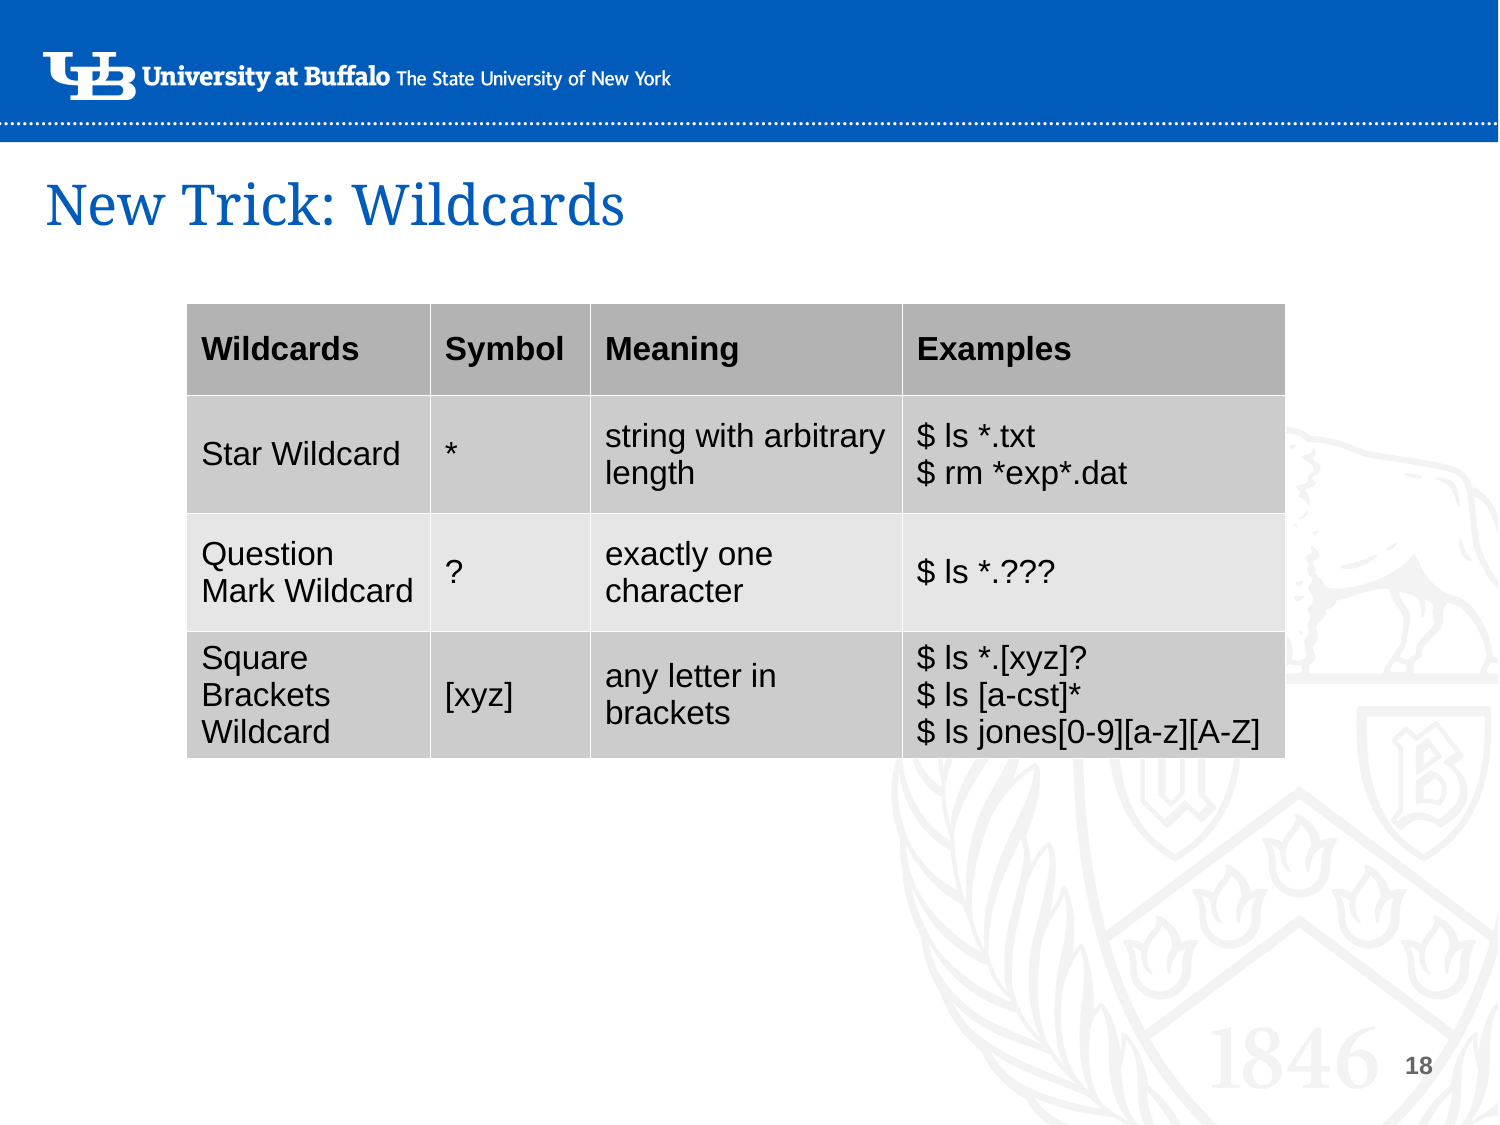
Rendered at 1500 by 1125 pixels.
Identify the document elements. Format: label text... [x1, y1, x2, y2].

table_cell $ ls *.??? [903, 514, 1285, 631]
table_header Examples [903, 304, 1285, 395]
table_cell ? [431, 514, 590, 631]
table_cell Star Wildcard [187, 396, 430, 513]
table_header Meaning [591, 304, 902, 395]
picture [0, 0, 1499, 1125]
table_header Symbol [431, 304, 590, 395]
table_cell $ ls *.txt $ rm *exp*.dat [903, 396, 1285, 513]
table_cell $ ls *.[xyz]? $ ls [a-cst]* $ ls jones[0-9][a-z][A-Z] [903, 632, 1285, 758]
table_cell [xyz] [431, 632, 590, 758]
table_cell exactly one character [591, 514, 902, 631]
table_header Wildcards [187, 304, 430, 395]
table_cell Question Mark Wildcard [187, 514, 430, 631]
table_cell any letter in brackets [591, 632, 902, 758]
title New Trick: Wildcards [30, 165, 1387, 244]
table_cell string with arbitrary length [591, 396, 902, 513]
table_cell * [431, 396, 590, 513]
table_cell Square Brackets Wildcard [187, 632, 430, 758]
